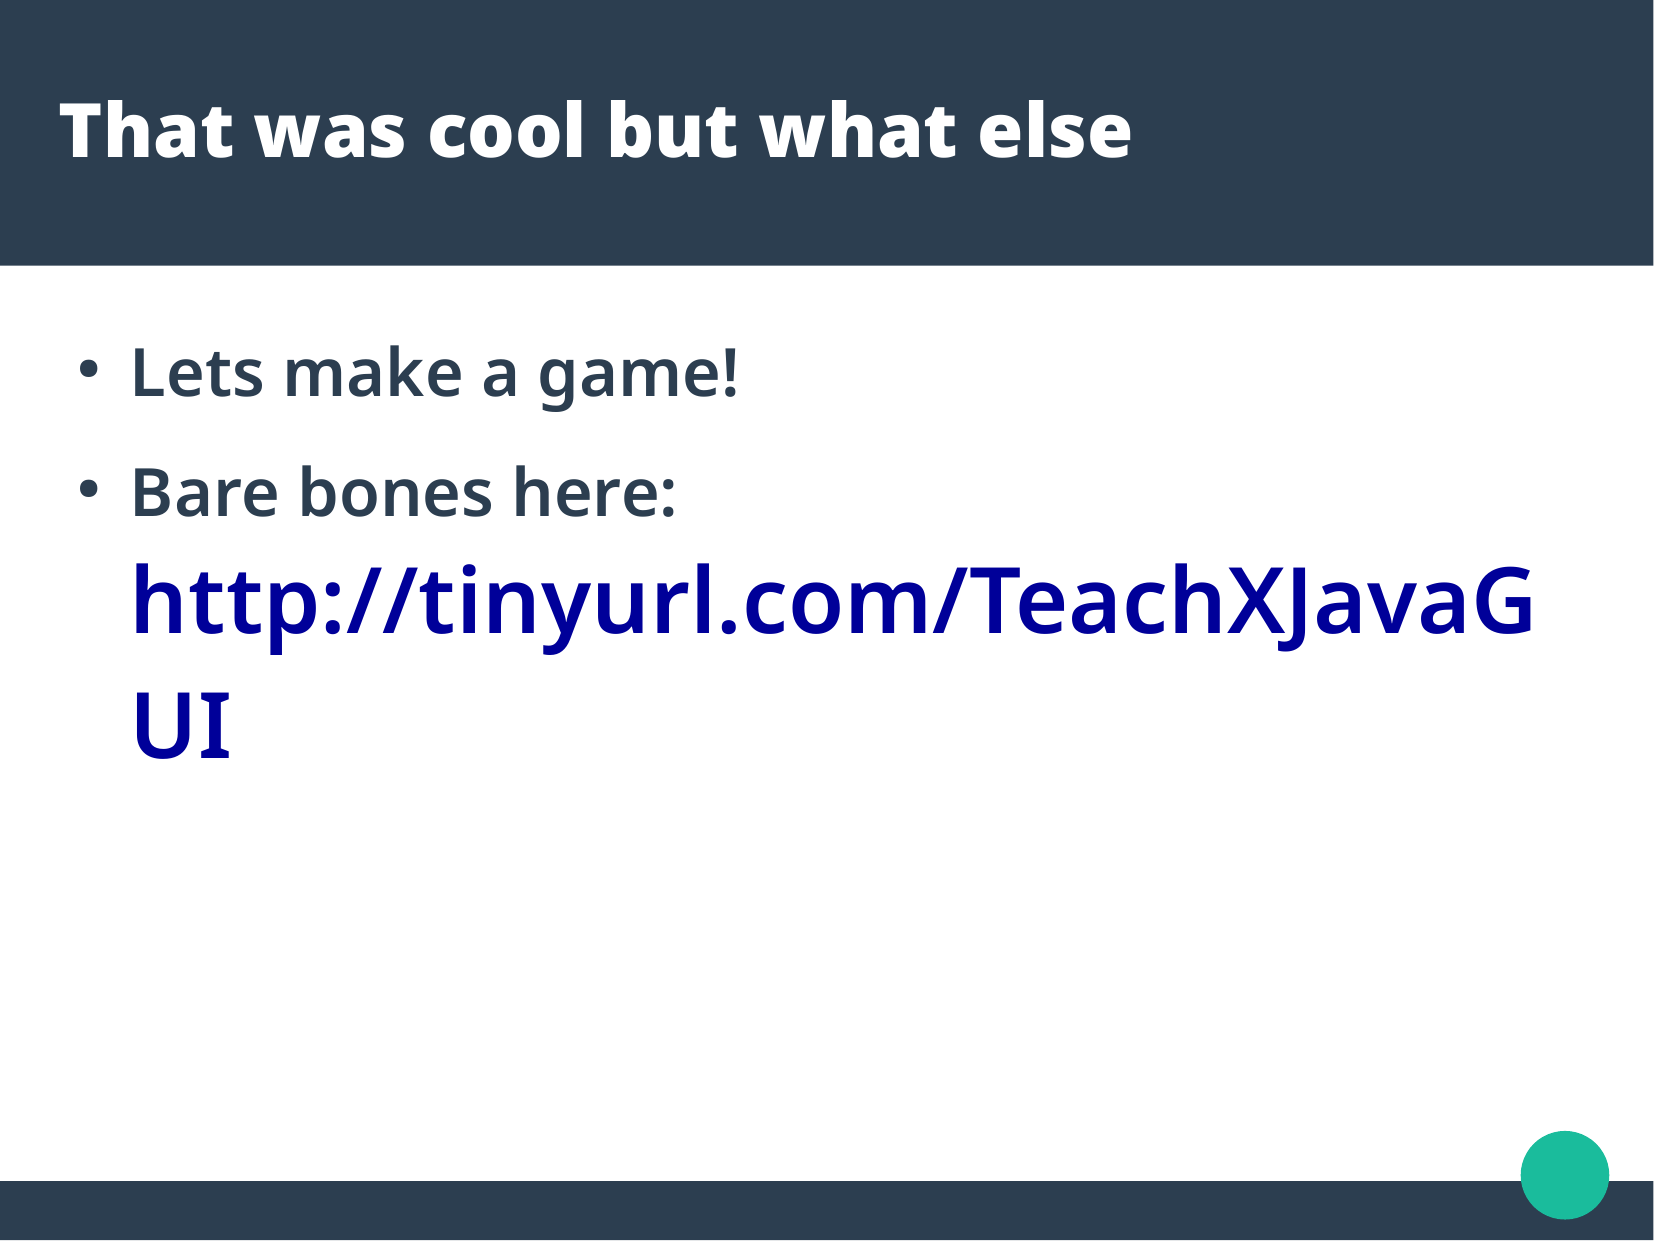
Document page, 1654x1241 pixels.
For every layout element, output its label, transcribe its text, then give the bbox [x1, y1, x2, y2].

list Lets make a game! Bare bones here: http://tinyurl.com/TeachXJavaGUI [59, 324, 1595, 1152]
title That was cool but what else [59, 49, 1595, 207]
